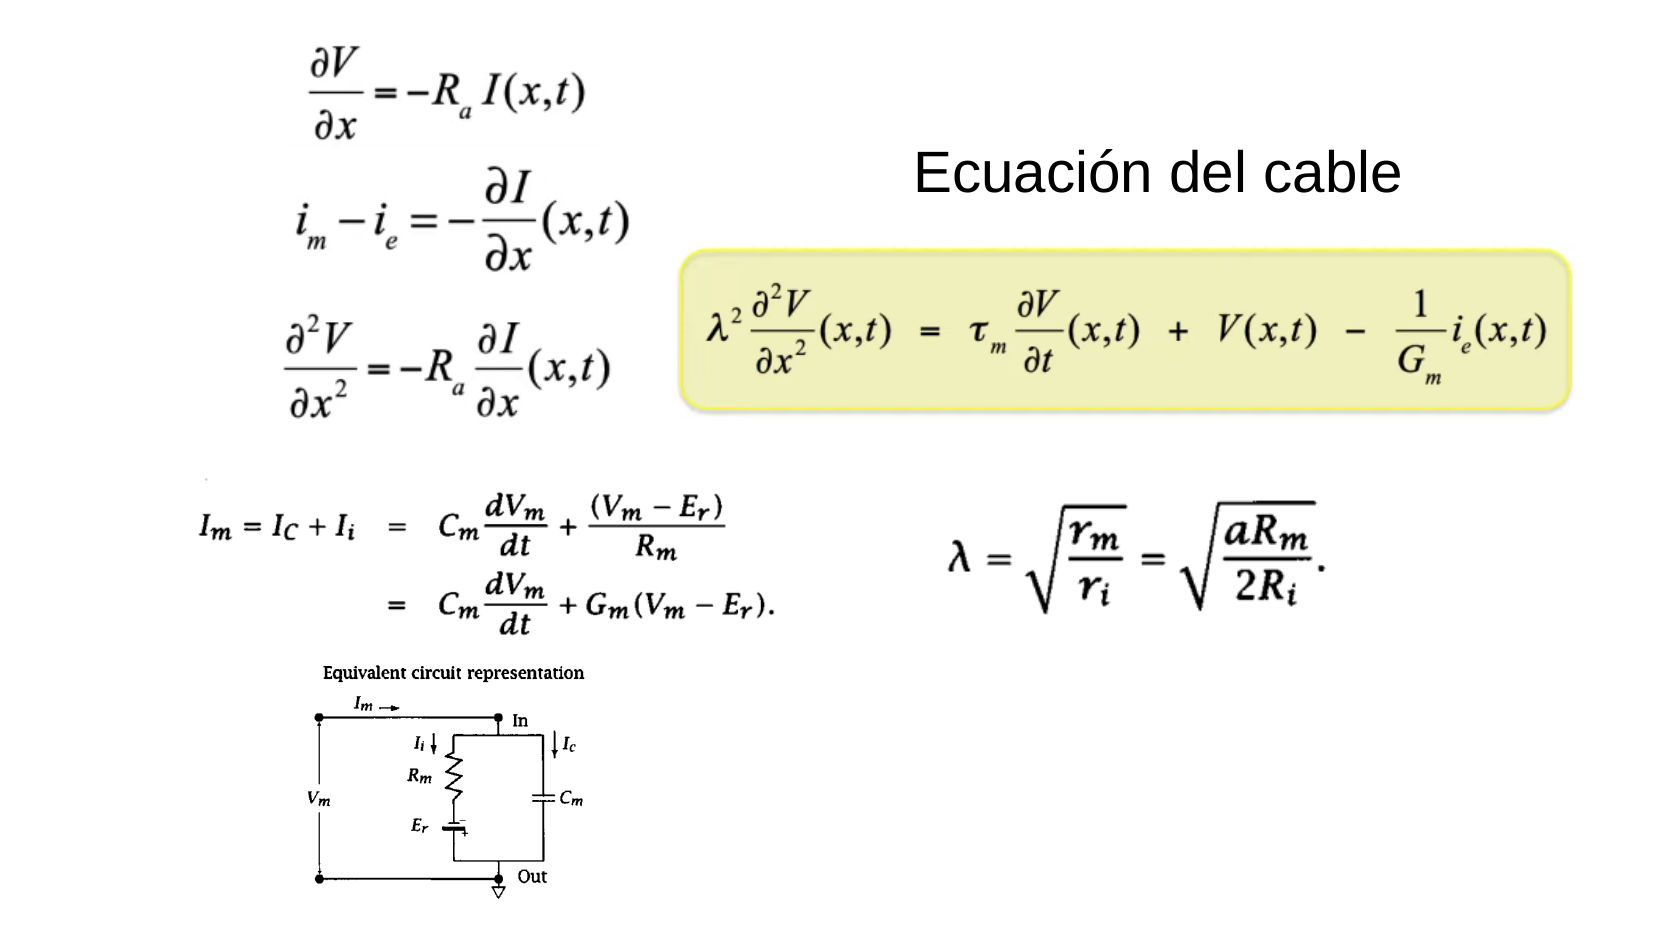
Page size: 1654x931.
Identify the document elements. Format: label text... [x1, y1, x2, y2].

picture [187, 476, 794, 638]
picture [262, 299, 622, 441]
picture [937, 482, 1338, 638]
picture [300, 657, 601, 901]
picture [286, 37, 638, 290]
title Ecuación del cable [787, 112, 1530, 233]
picture [675, 241, 1576, 420]
